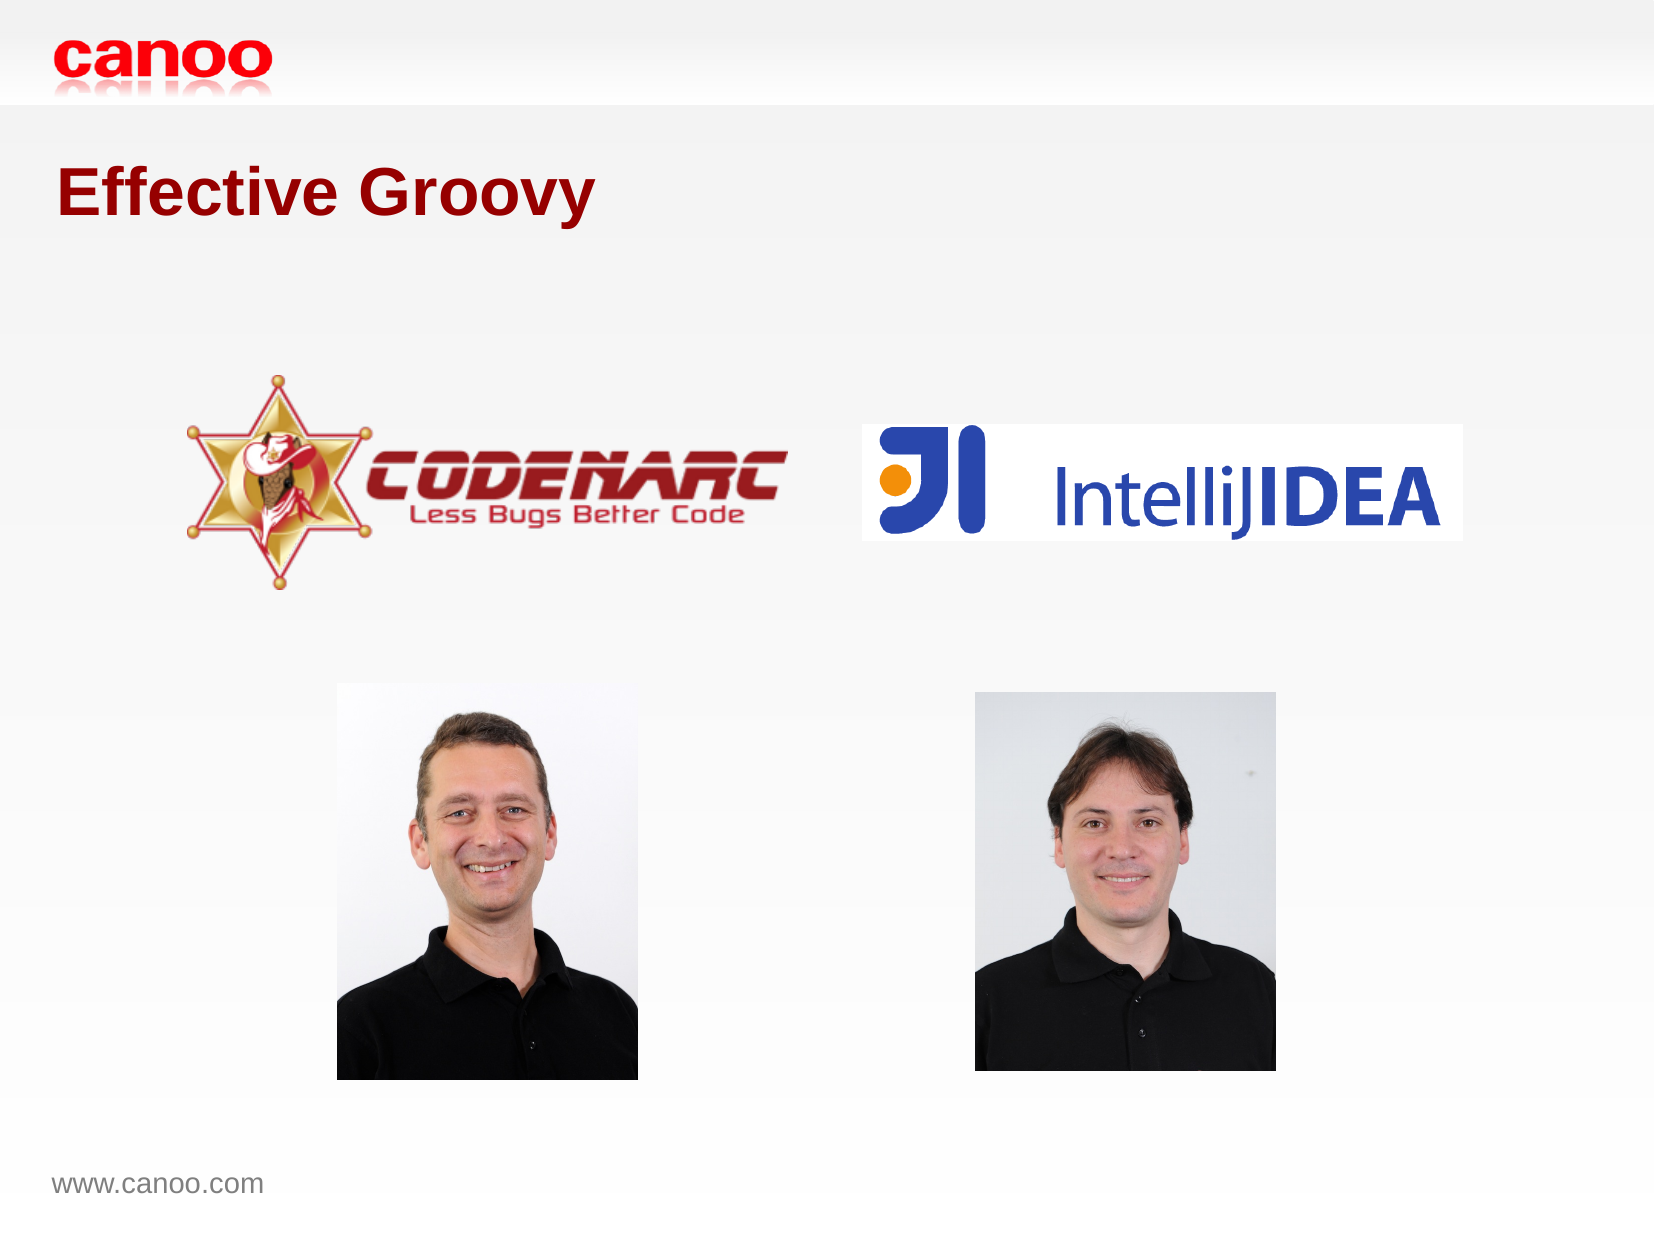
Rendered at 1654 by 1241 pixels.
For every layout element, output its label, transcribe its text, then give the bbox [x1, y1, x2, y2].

picture [337, 683, 638, 1080]
picture [51, 37, 273, 119]
picture [187, 375, 788, 590]
picture [862, 424, 1463, 541]
title Effective Groovy [48, 138, 1609, 238]
picture [975, 692, 1276, 1071]
